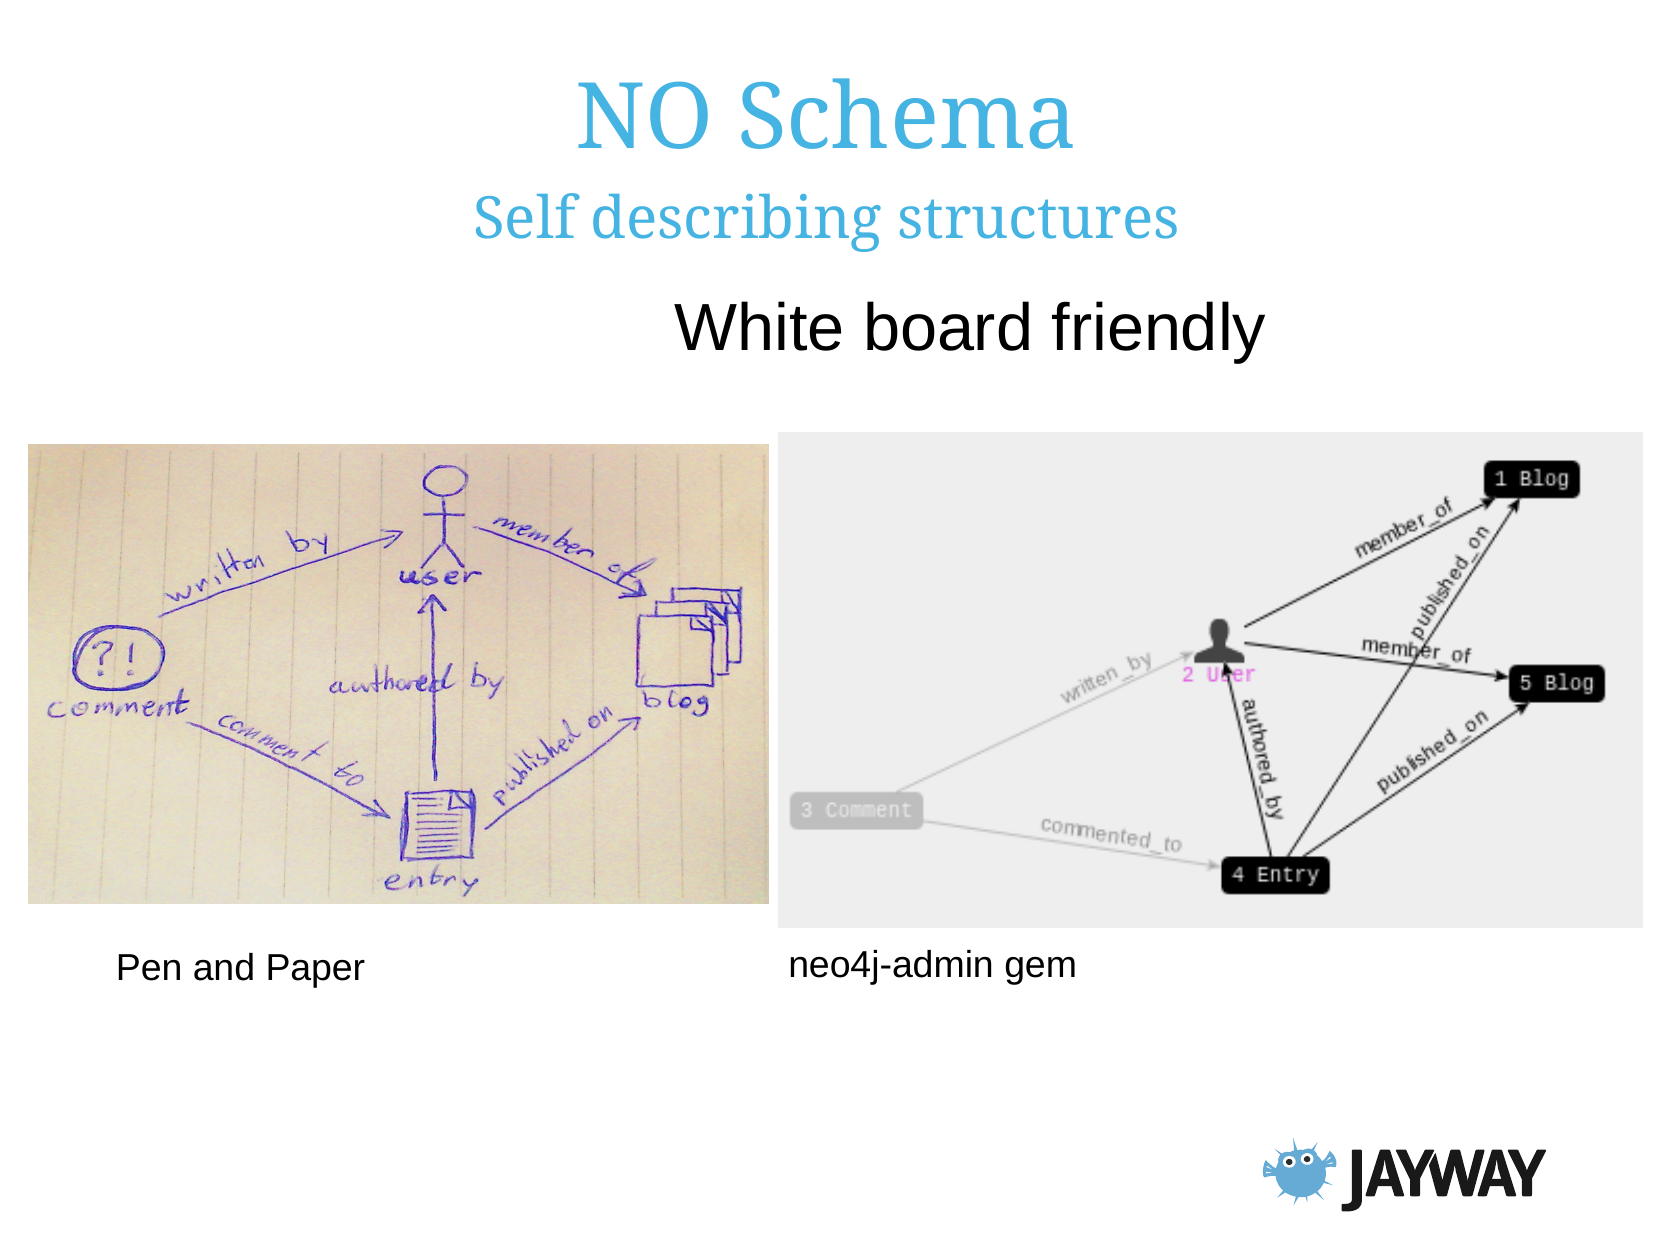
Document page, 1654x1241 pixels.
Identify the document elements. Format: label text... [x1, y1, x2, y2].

picture [778, 432, 1643, 929]
title NO Schema Self describing structures [82, 49, 1571, 257]
list White board friendly [82, 290, 1571, 1109]
text_box Pen and Paper [101, 939, 494, 996]
text_box neo4j-admin gem [773, 935, 1166, 993]
picture [28, 444, 769, 904]
